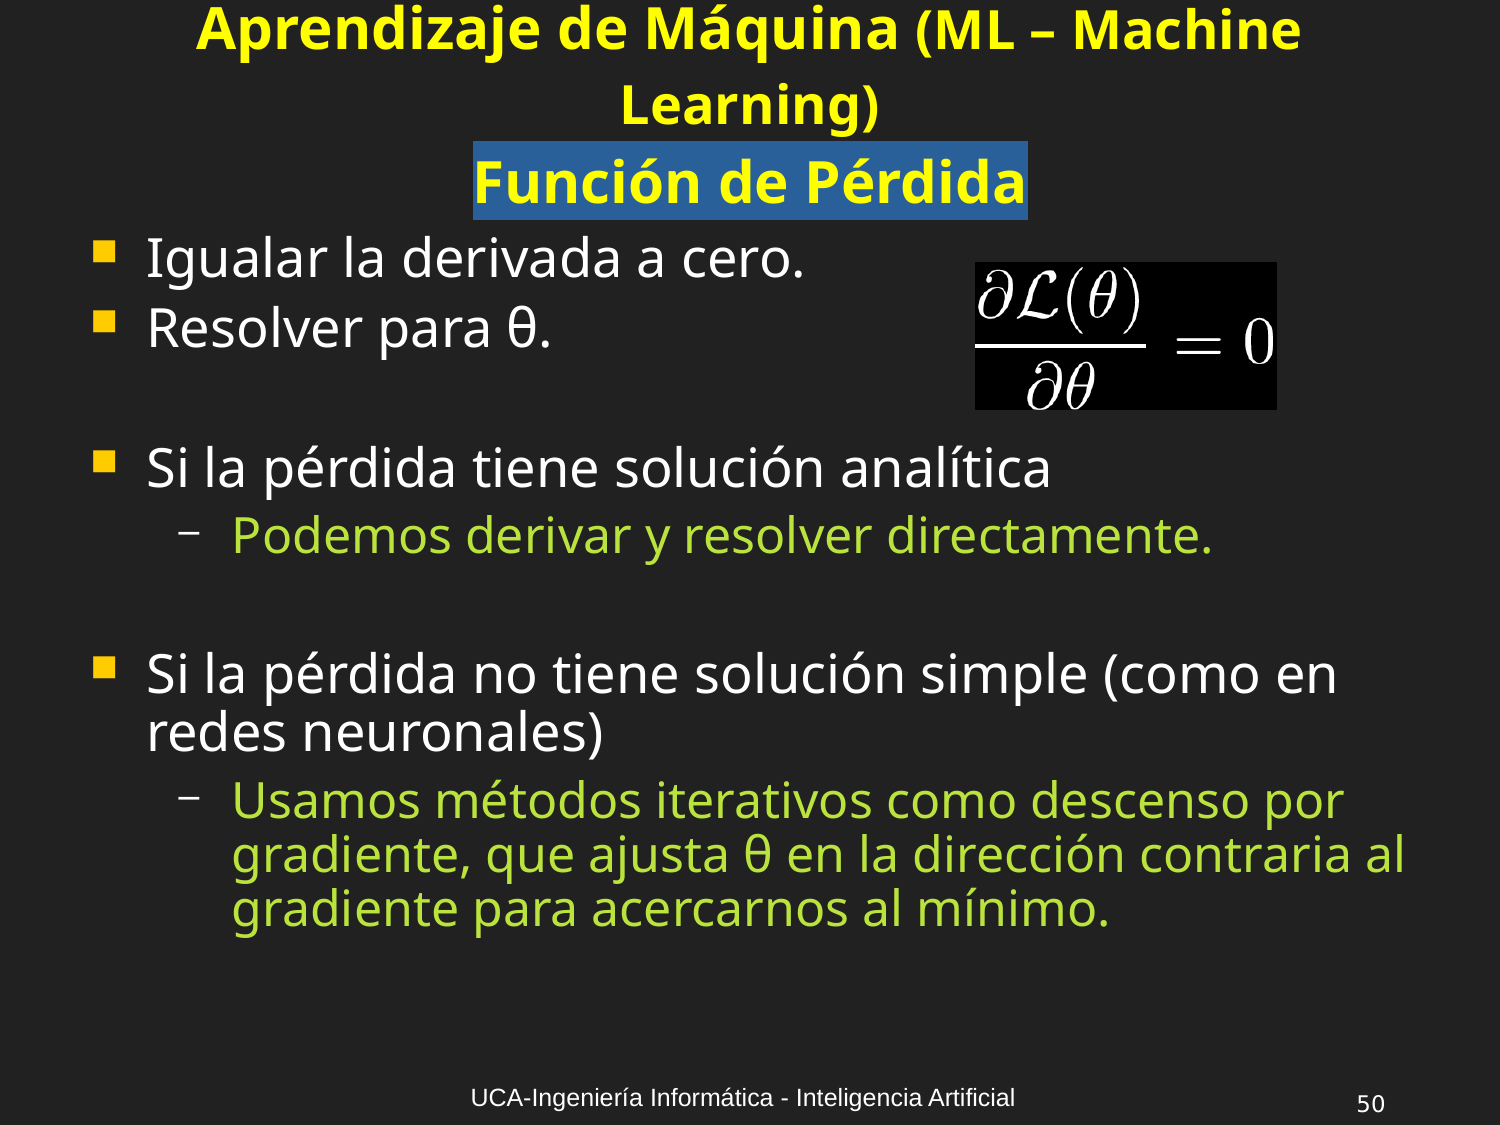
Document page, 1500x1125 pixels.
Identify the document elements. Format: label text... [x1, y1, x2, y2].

title Aprendizaje de Máquina (ML – Machine Learning) Función de Pérdida [75, 45, 1425, 162]
picture [975, 262, 1277, 410]
text_box Igualar la derivada a cero. Resolver para θ. Si la pérdida tiene solución analítica Podemos derivar y resolver directamente. Si la pérdida no tiene solución simple (como en redes neuronales) Usamos métodos iterativos como descenso por gradiente, que ajusta θ en la dirección contraria al gradiente para acercarnos al mínimo. [75, 222, 1426, 1041]
